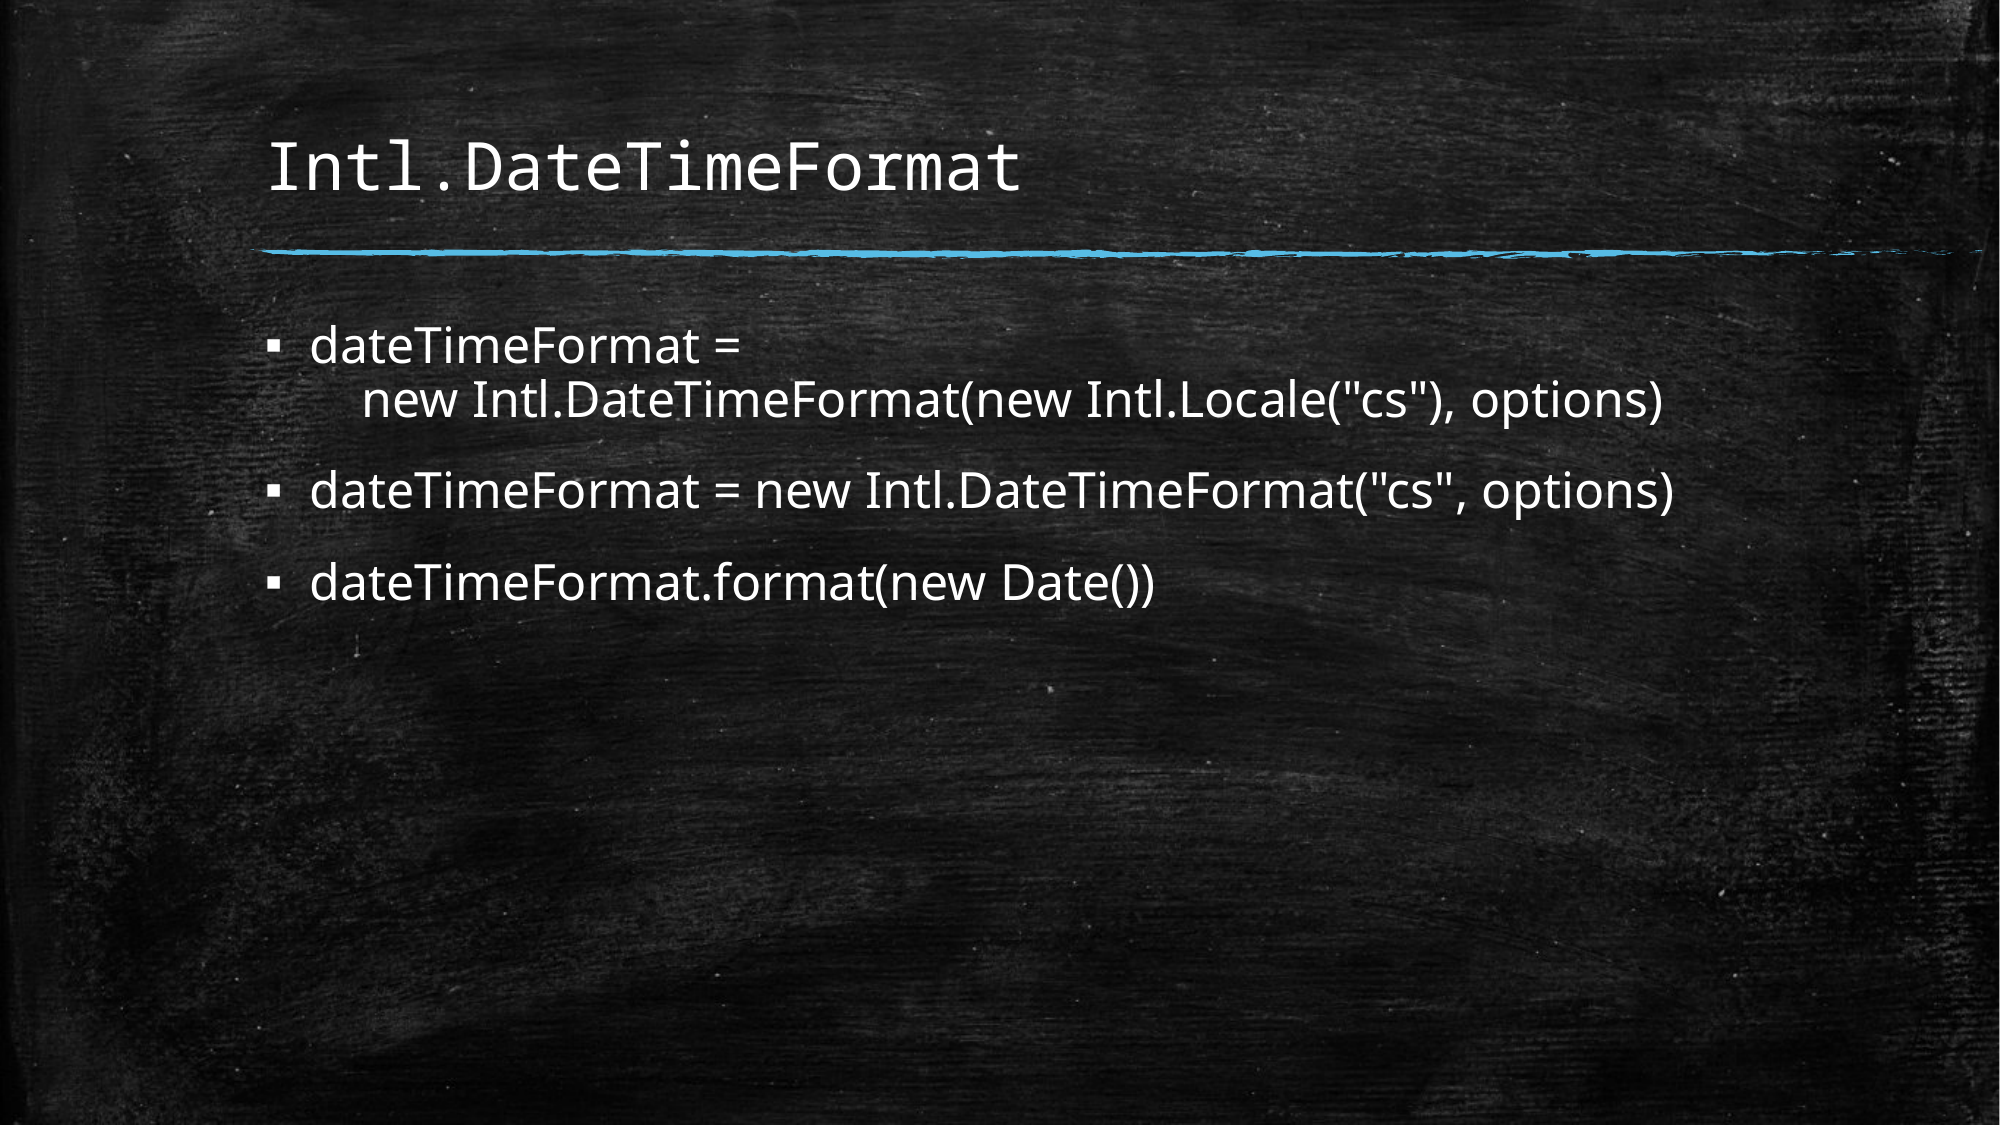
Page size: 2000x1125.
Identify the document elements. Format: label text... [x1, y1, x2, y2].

picture [0, 0, 2000, 1125]
title Intl.DateTimeFormat [249, 45, 1750, 213]
list dateTimeFormat = new Intl.DateTimeFormat(new Intl.Locale("cs"), options) dateTimeFormat = new Intl.DateTimeFormat("cs", options) dateTimeFormat.format(new Date()) [249, 312, 1750, 1013]
